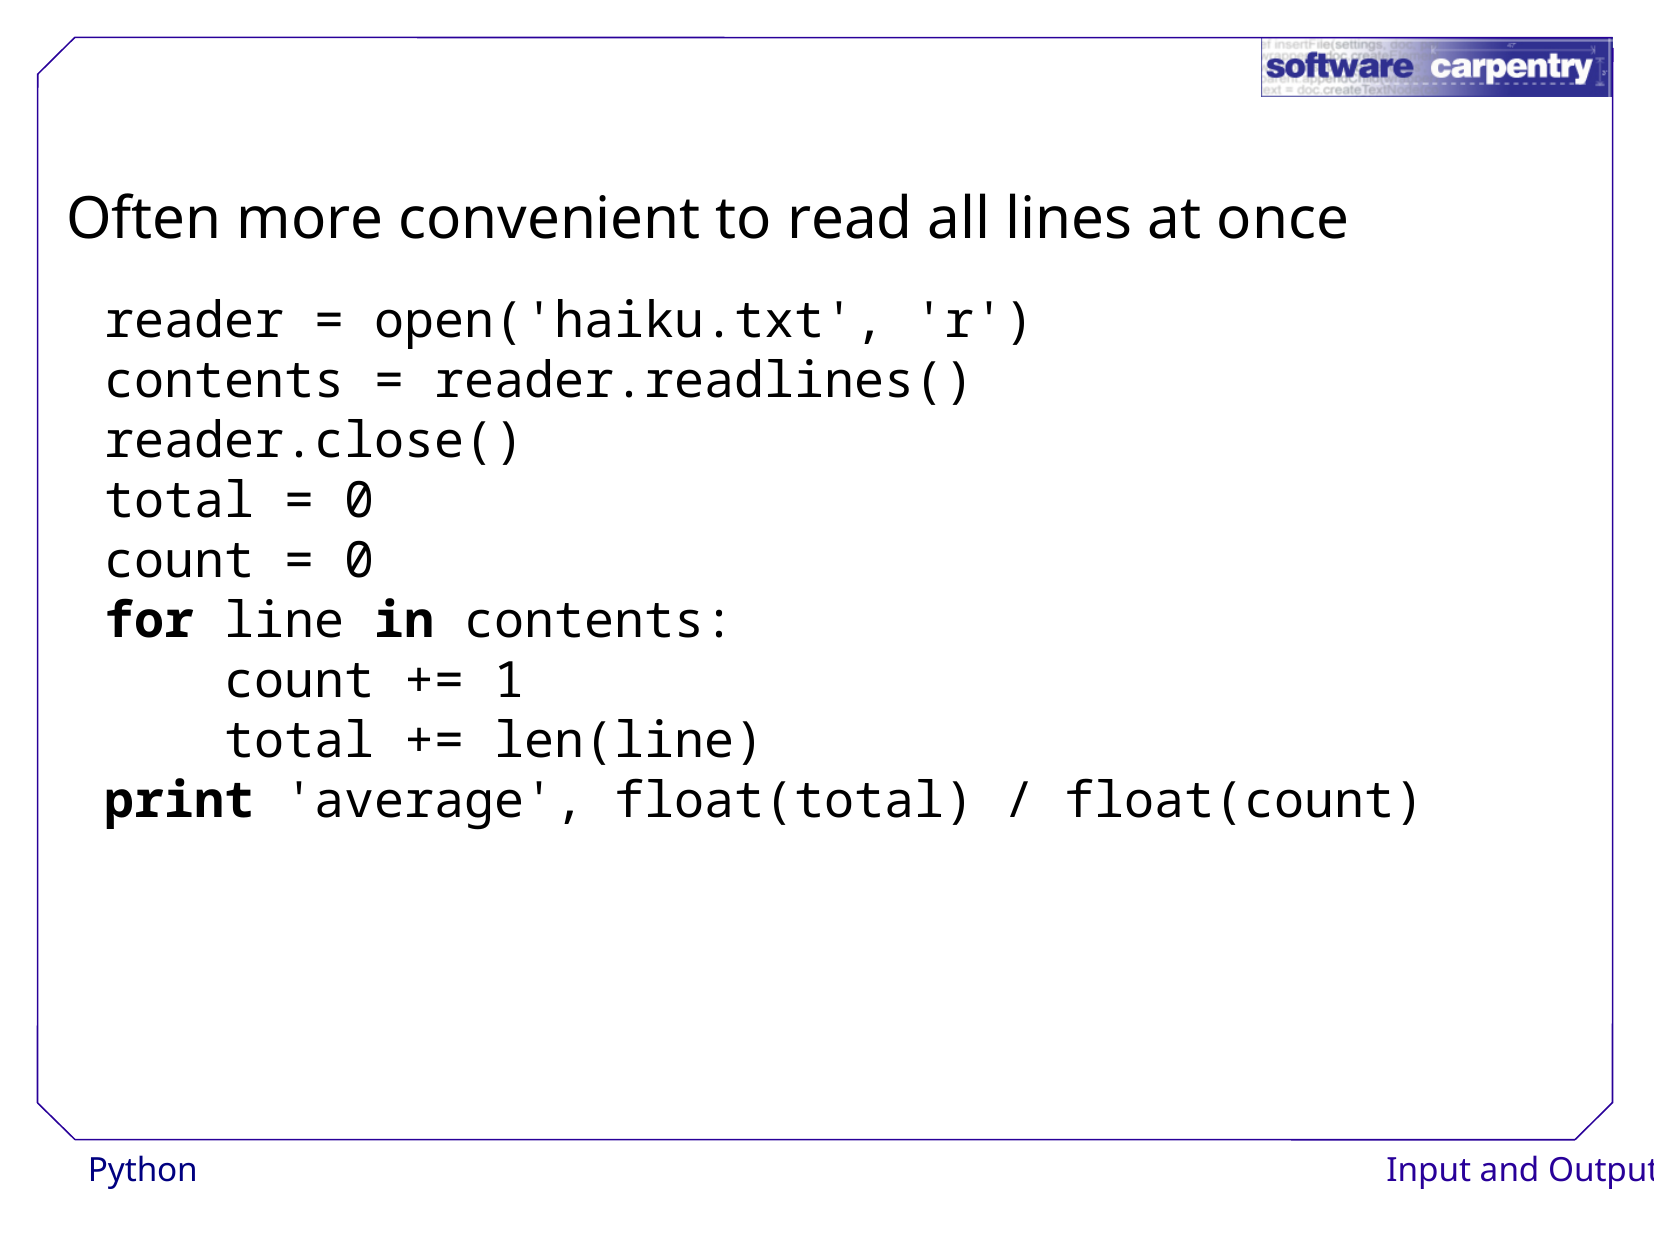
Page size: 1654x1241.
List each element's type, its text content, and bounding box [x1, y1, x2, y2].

picture [1261, 39, 1613, 97]
text_box Often more convenient to read all lines at once [51, 138, 1514, 259]
text_box reader = open('haiku.txt', 'r') contents = reader.readlines() reader.close() total = 0 count = 0 for line in contents: count += 1 total += len(line) print 'average', float(total) / float(count) [89, 279, 1512, 923]
